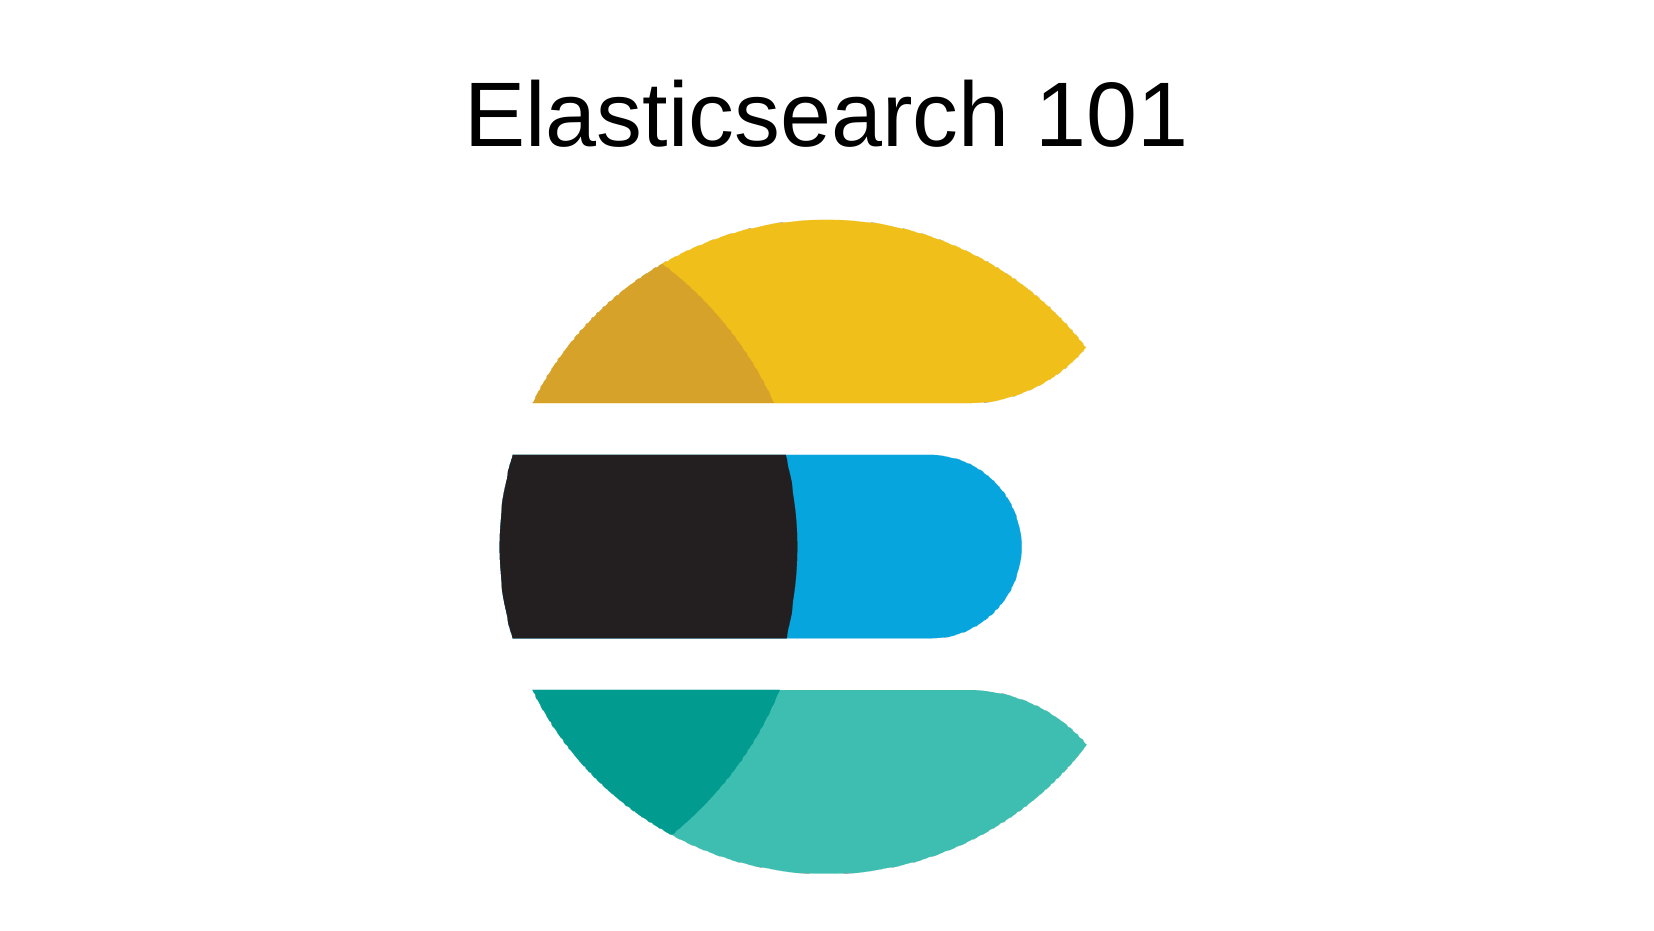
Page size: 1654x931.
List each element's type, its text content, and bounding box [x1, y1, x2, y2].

picture [496, 217, 1095, 880]
title Elasticsearch 101 [82, 37, 1571, 193]
